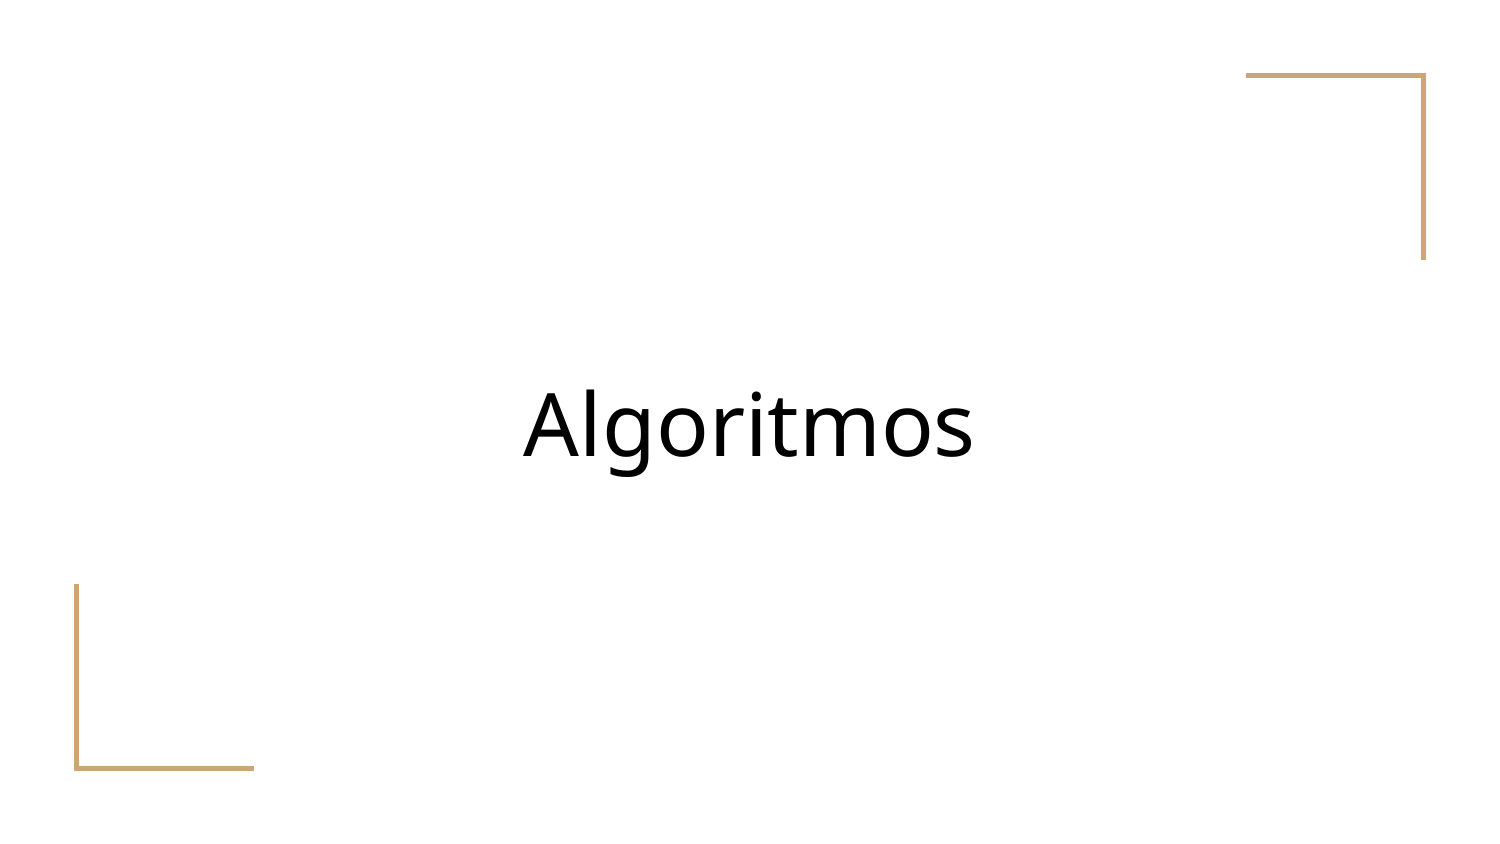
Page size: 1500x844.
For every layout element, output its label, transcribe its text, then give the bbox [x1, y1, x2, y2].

title Algoritmos [126, 296, 1374, 548]
